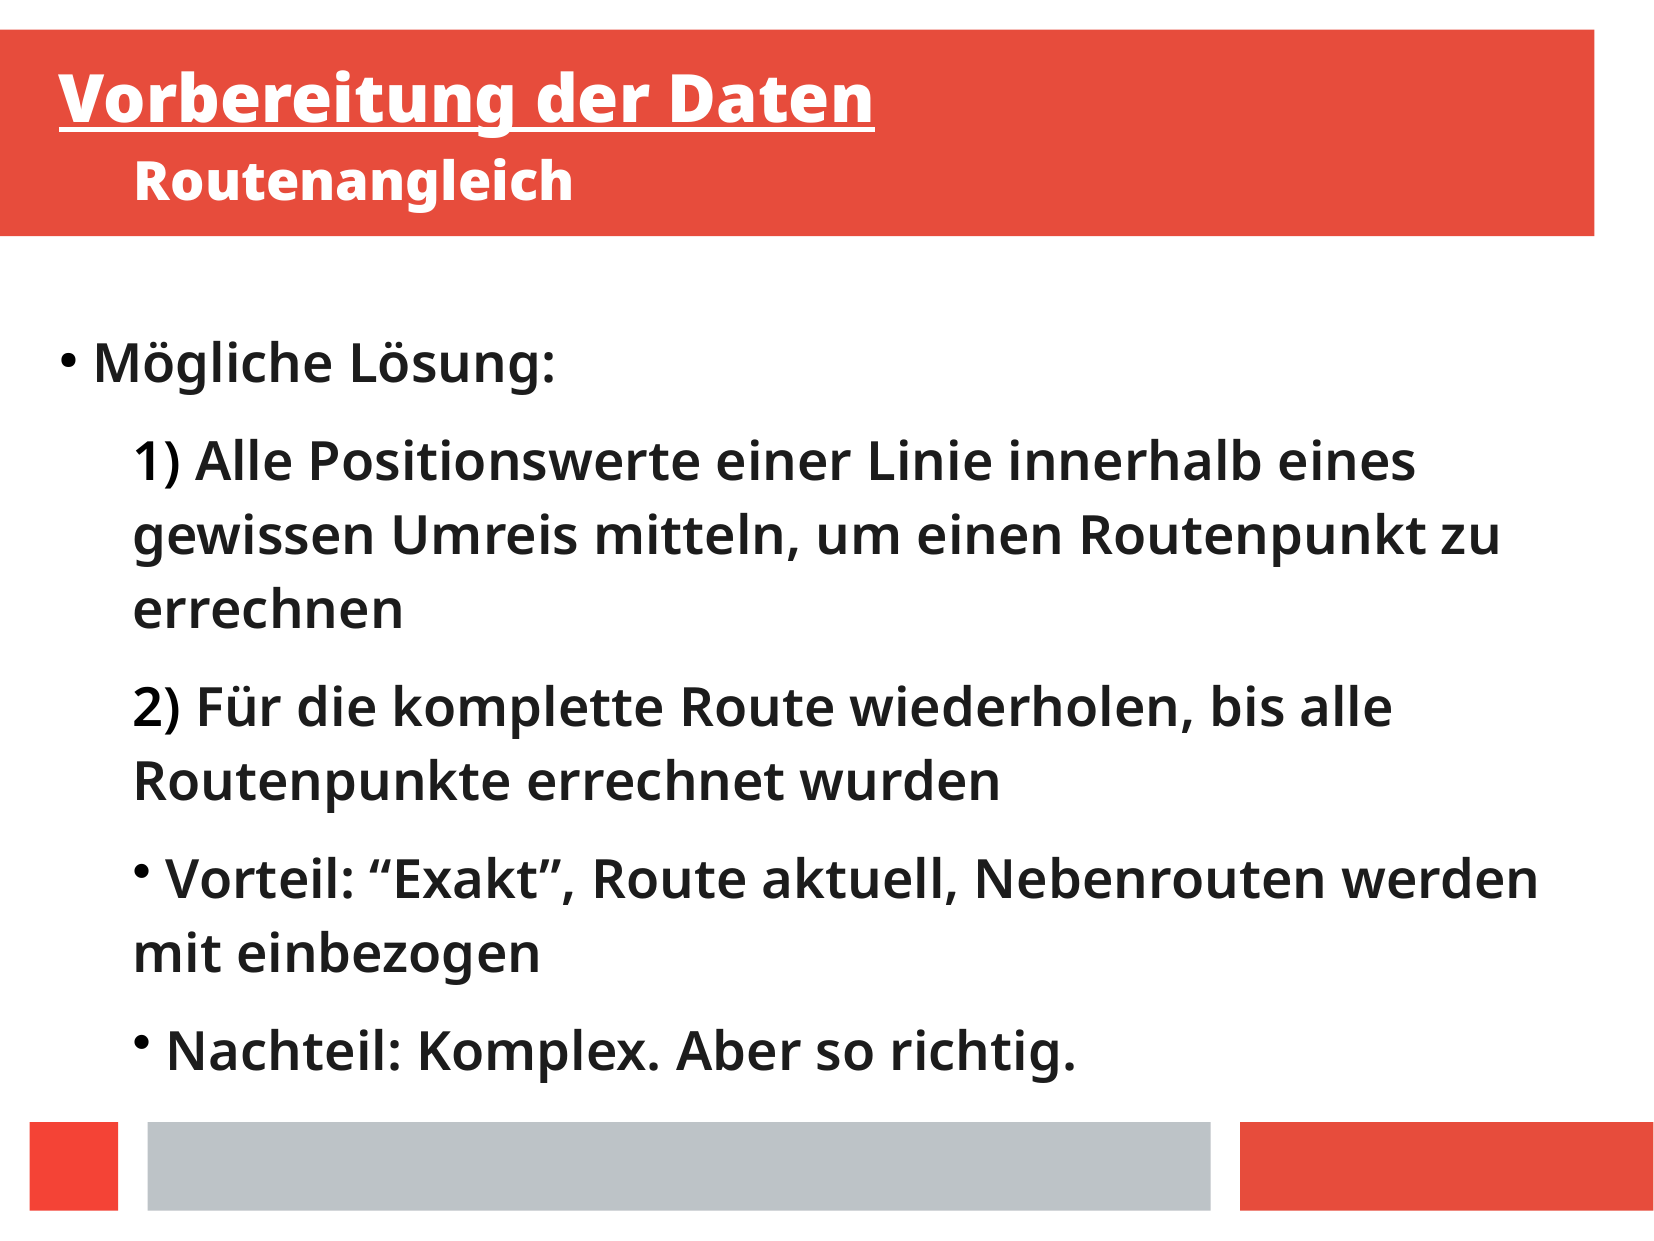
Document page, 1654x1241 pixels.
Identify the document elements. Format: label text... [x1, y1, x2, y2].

list Mögliche Lösung: Alle Positionswerte einer Linie innerhalb eines gewissen Umreis mitteln, um einen Routenpunkt zu errechnen Für die komplette Route wiederholen, bis alle Routenpunkte errechnet wurden Vorteil: “Exakt”, Route aktuell, Nebenrouten werden mit einbezogen Nachteil: Komplex. Aber so richtig. [59, 324, 1565, 1093]
title Vorbereitung der Daten Routenangleich [59, 51, 1595, 215]
